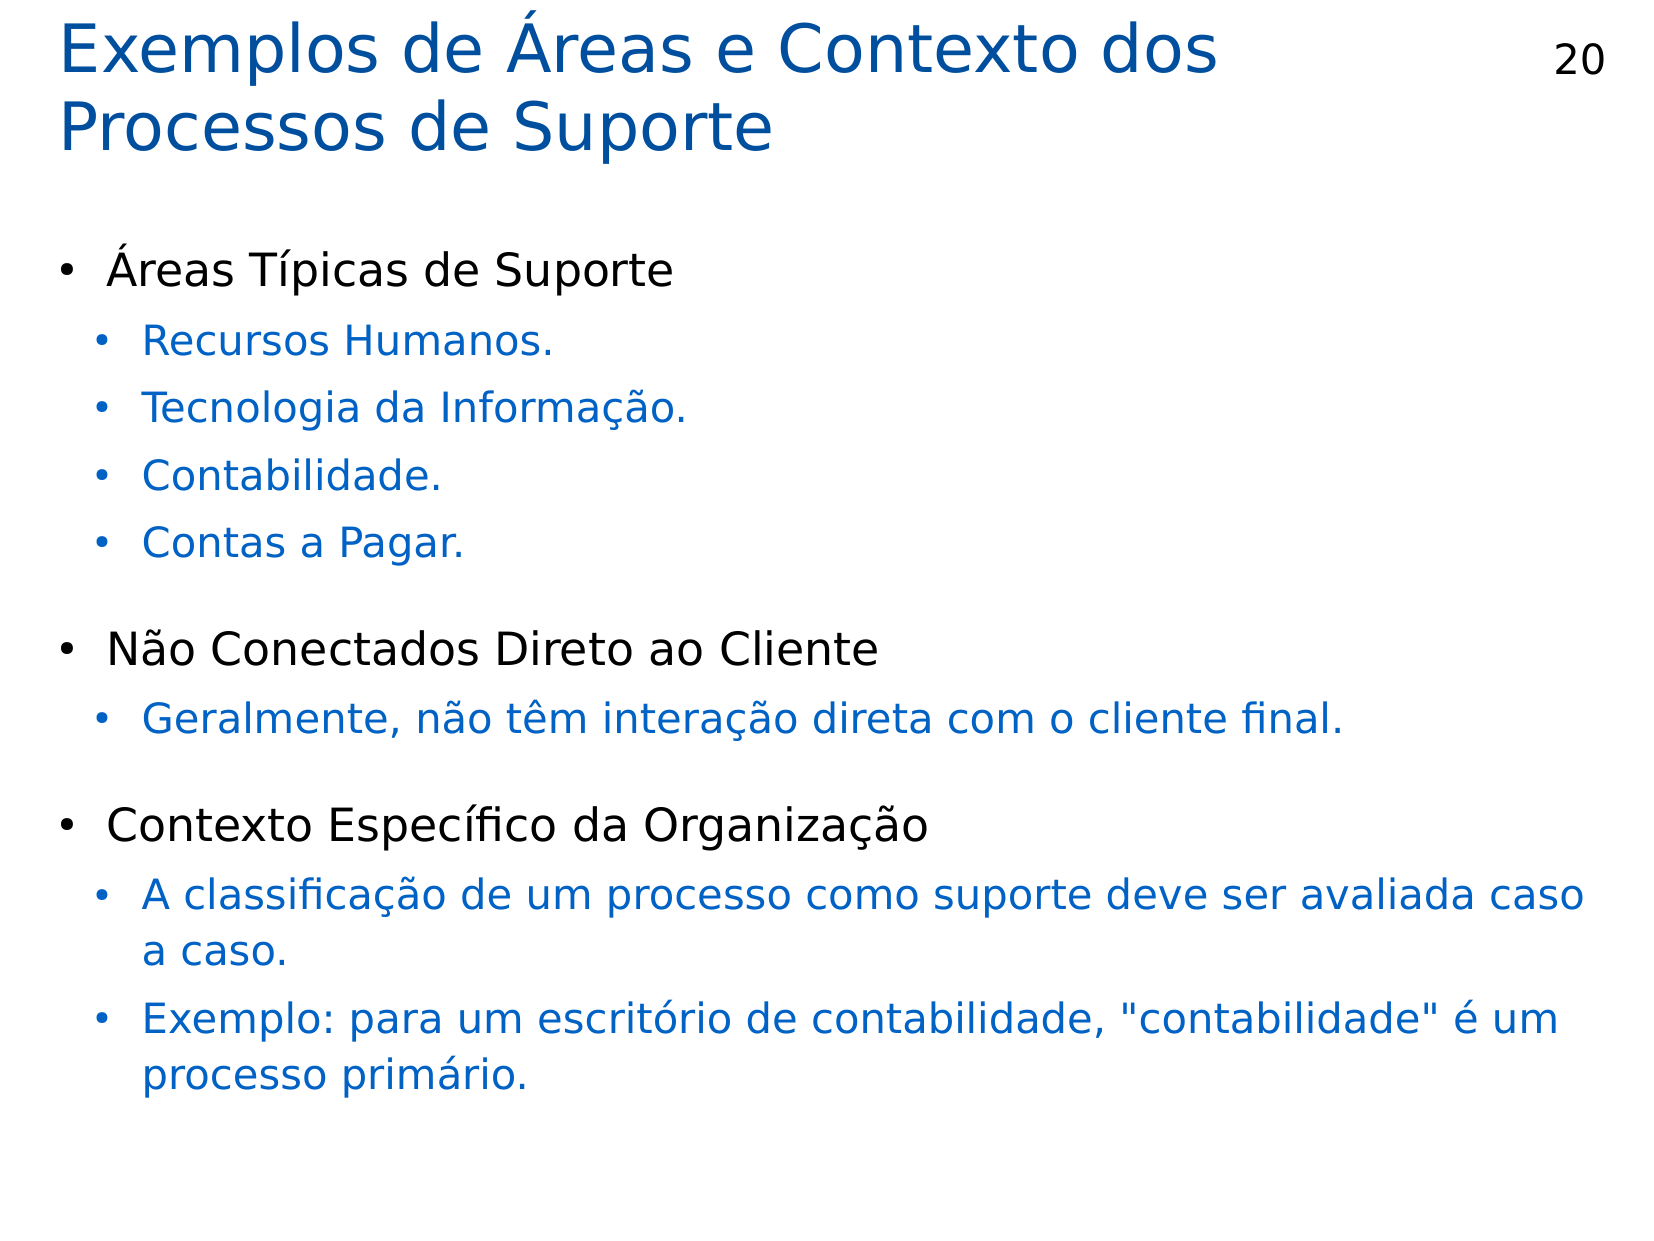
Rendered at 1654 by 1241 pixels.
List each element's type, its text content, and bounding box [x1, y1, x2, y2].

list Áreas Típicas de Suporte Recursos Humanos. Tecnologia da Informação. Contabilidade. Contas a Pagar. Não Conectados Direto ao Cliente Geralmente, não têm interação direta com o cliente final. Contexto Específico da Organização A classificação de um processo como suporte deve ser avaliada caso a caso. Exemplo: para um escritório de contabilidade, "contabilidade" é um processo primário. [59, 236, 1595, 1211]
title Exemplos de Áreas e Contexto dos Processos de Suporte [59, 10, 1506, 167]
